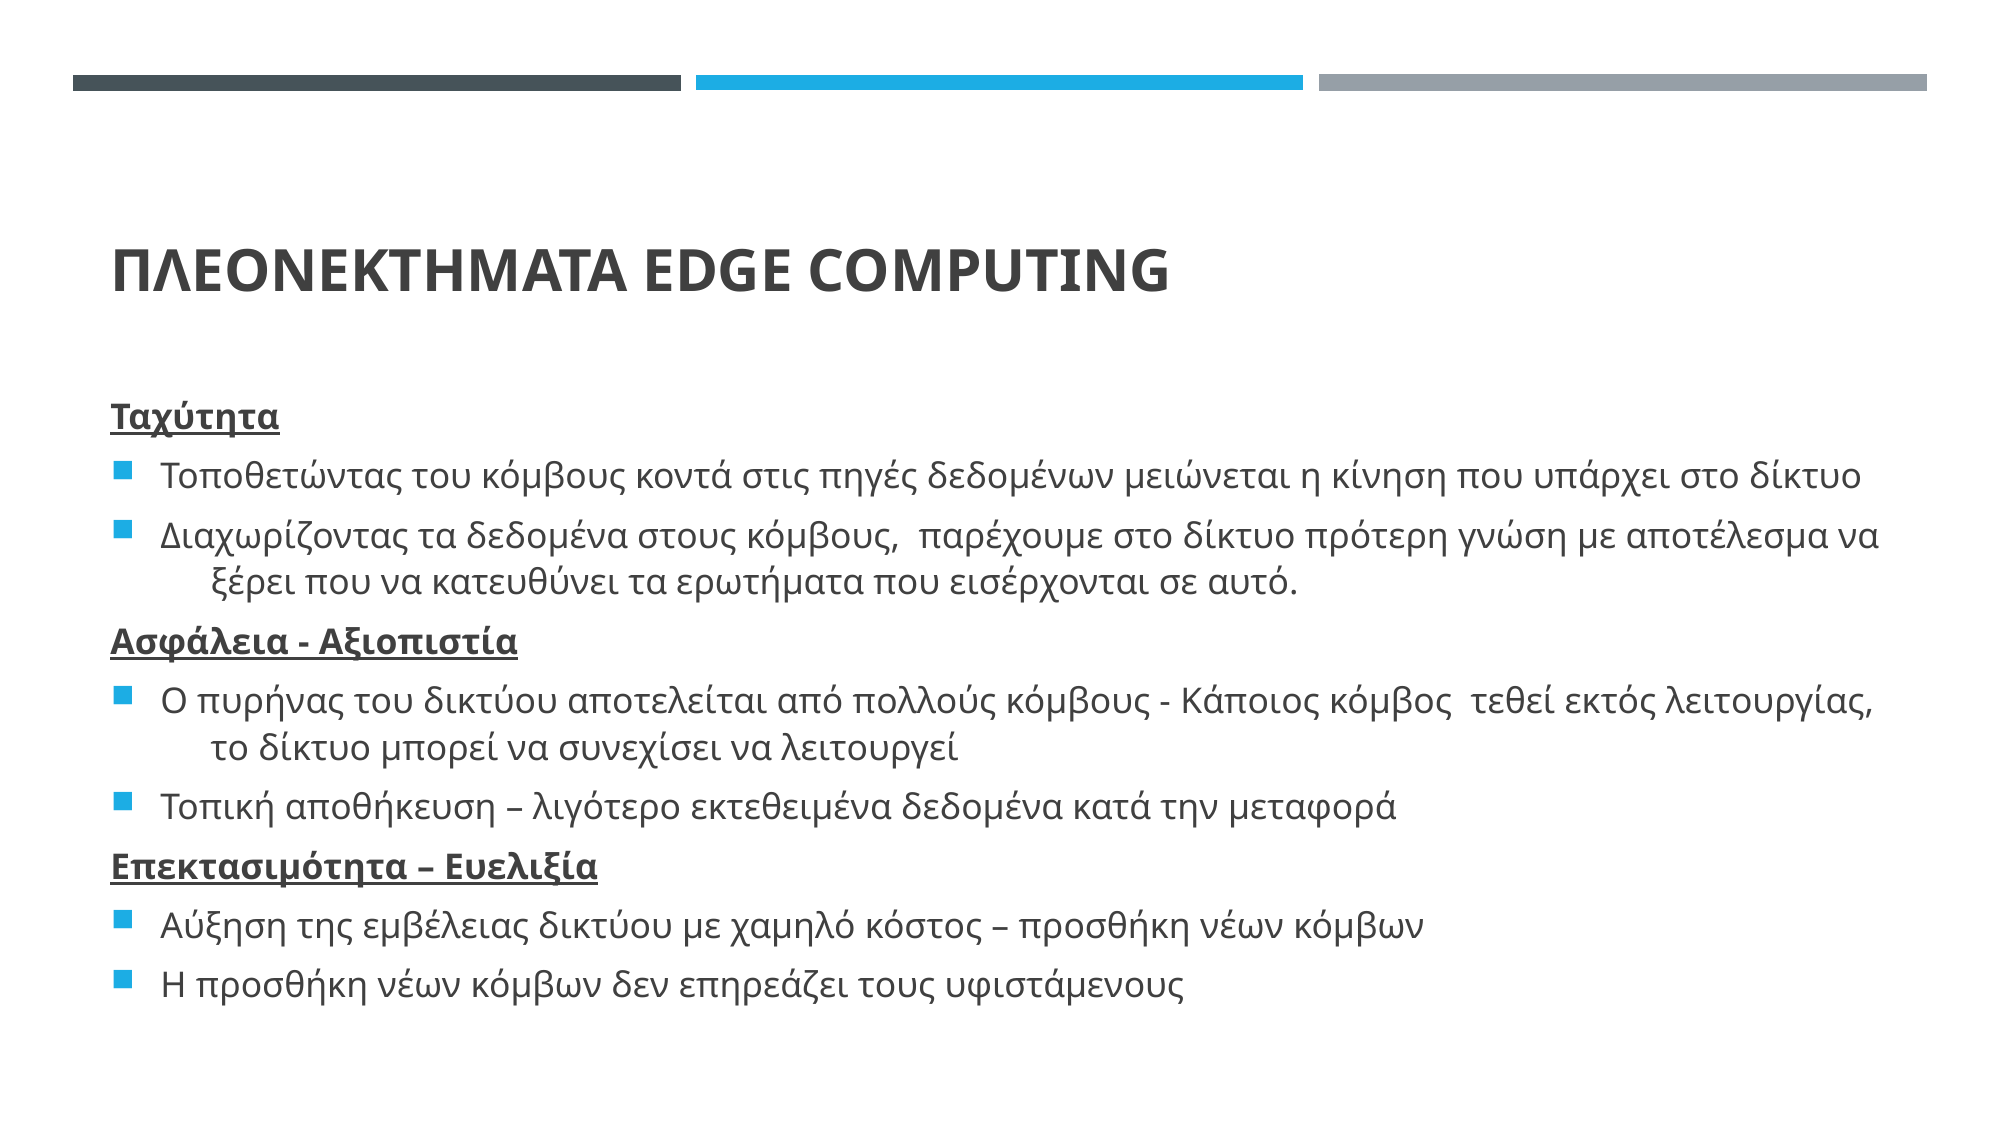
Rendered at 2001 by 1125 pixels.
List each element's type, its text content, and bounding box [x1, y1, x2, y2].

list Ταχύτητα Τοποθετώντας του κόμβους κοντά στις πηγές δεδομένων μειώνεται η κίνηση που υπάρχει στο δίκτυο Διαχωρίζοντας τα δεδομένα στους κόμβους, παρέχουμε στο δίκτυο πρότερη γνώση με αποτέλεσμα να ξέρει που να κατευθύνει τα ερωτήματα που εισέρχονται σε αυτό. Ασφάλεια - Αξιοπιστία Ο πυρήνας του δικτύου αποτελείται από πολλούς κόμβους - Κάποιος κόμβος τεθεί εκτός λειτουργίας, το δίκτυο μπορεί να συνεχίσει να λειτουργεί Τοπική αποθήκευση – λιγότερο εκτεθειμένα δεδομένα κατά την μεταφορά Επεκτασιμότητα – Ευελιξία Αύξηση της εμβέλειας δικτύου με χαμηλό κόστος – προσθήκη νέων κόμβων Η προσθήκη νέων κόμβων δεν επηρεάζει τους υφιστάμενους [95, 310, 1905, 1085]
title Πλεονεκτηματα edge computing [95, 115, 1905, 310]
